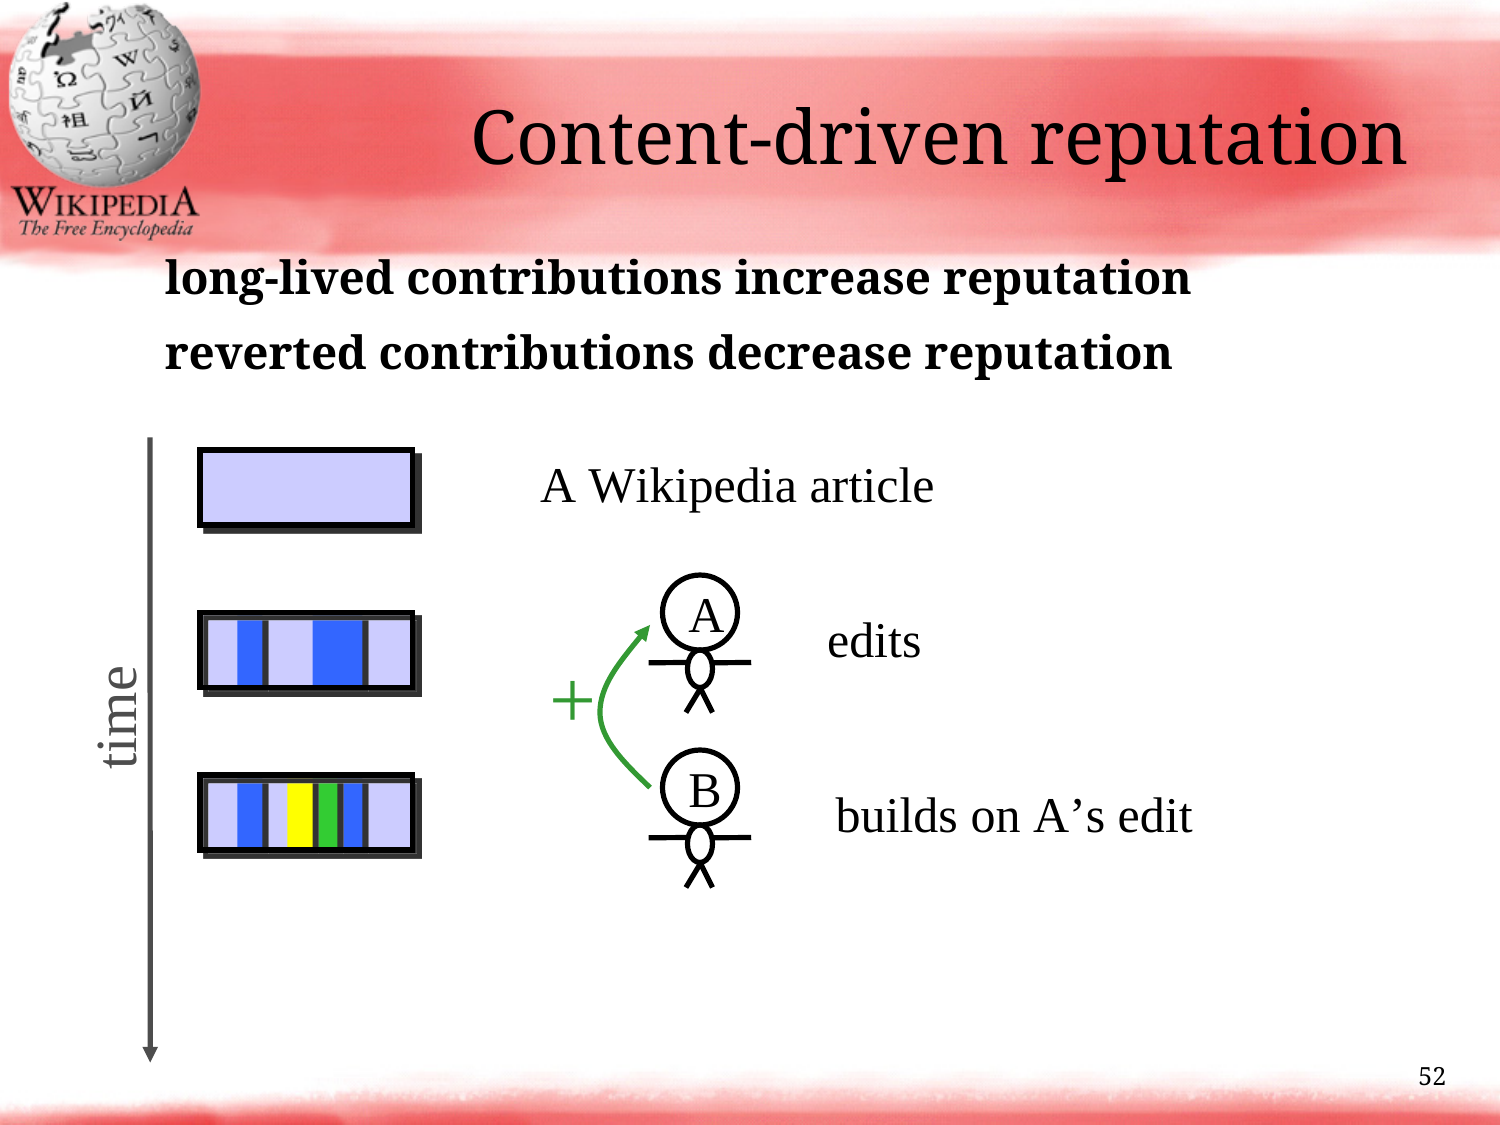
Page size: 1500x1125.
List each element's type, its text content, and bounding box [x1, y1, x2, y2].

text_box [369, 784, 410, 847]
text_box [200, 450, 413, 526]
text_box [269, 621, 363, 685]
picture [0, 0, 1500, 1125]
text_box builds on A’s edit [820, 774, 1209, 851]
text_box [269, 784, 313, 847]
text_box [209, 621, 263, 685]
text_box B [662, 750, 738, 825]
text_box [369, 621, 410, 685]
text_box A Wikipedia article [525, 444, 951, 521]
text_box [344, 784, 363, 847]
text_box time [70, 651, 156, 785]
text_box A [662, 575, 738, 650]
text_box [209, 784, 263, 847]
list long-lived contributions increase reputation reverted contributions decrease reputation [75, 237, 1426, 506]
text_box edits [812, 599, 937, 676]
text_box [319, 784, 338, 847]
title Content-driven reputation [75, 60, 1426, 211]
text_box + [534, 637, 612, 753]
